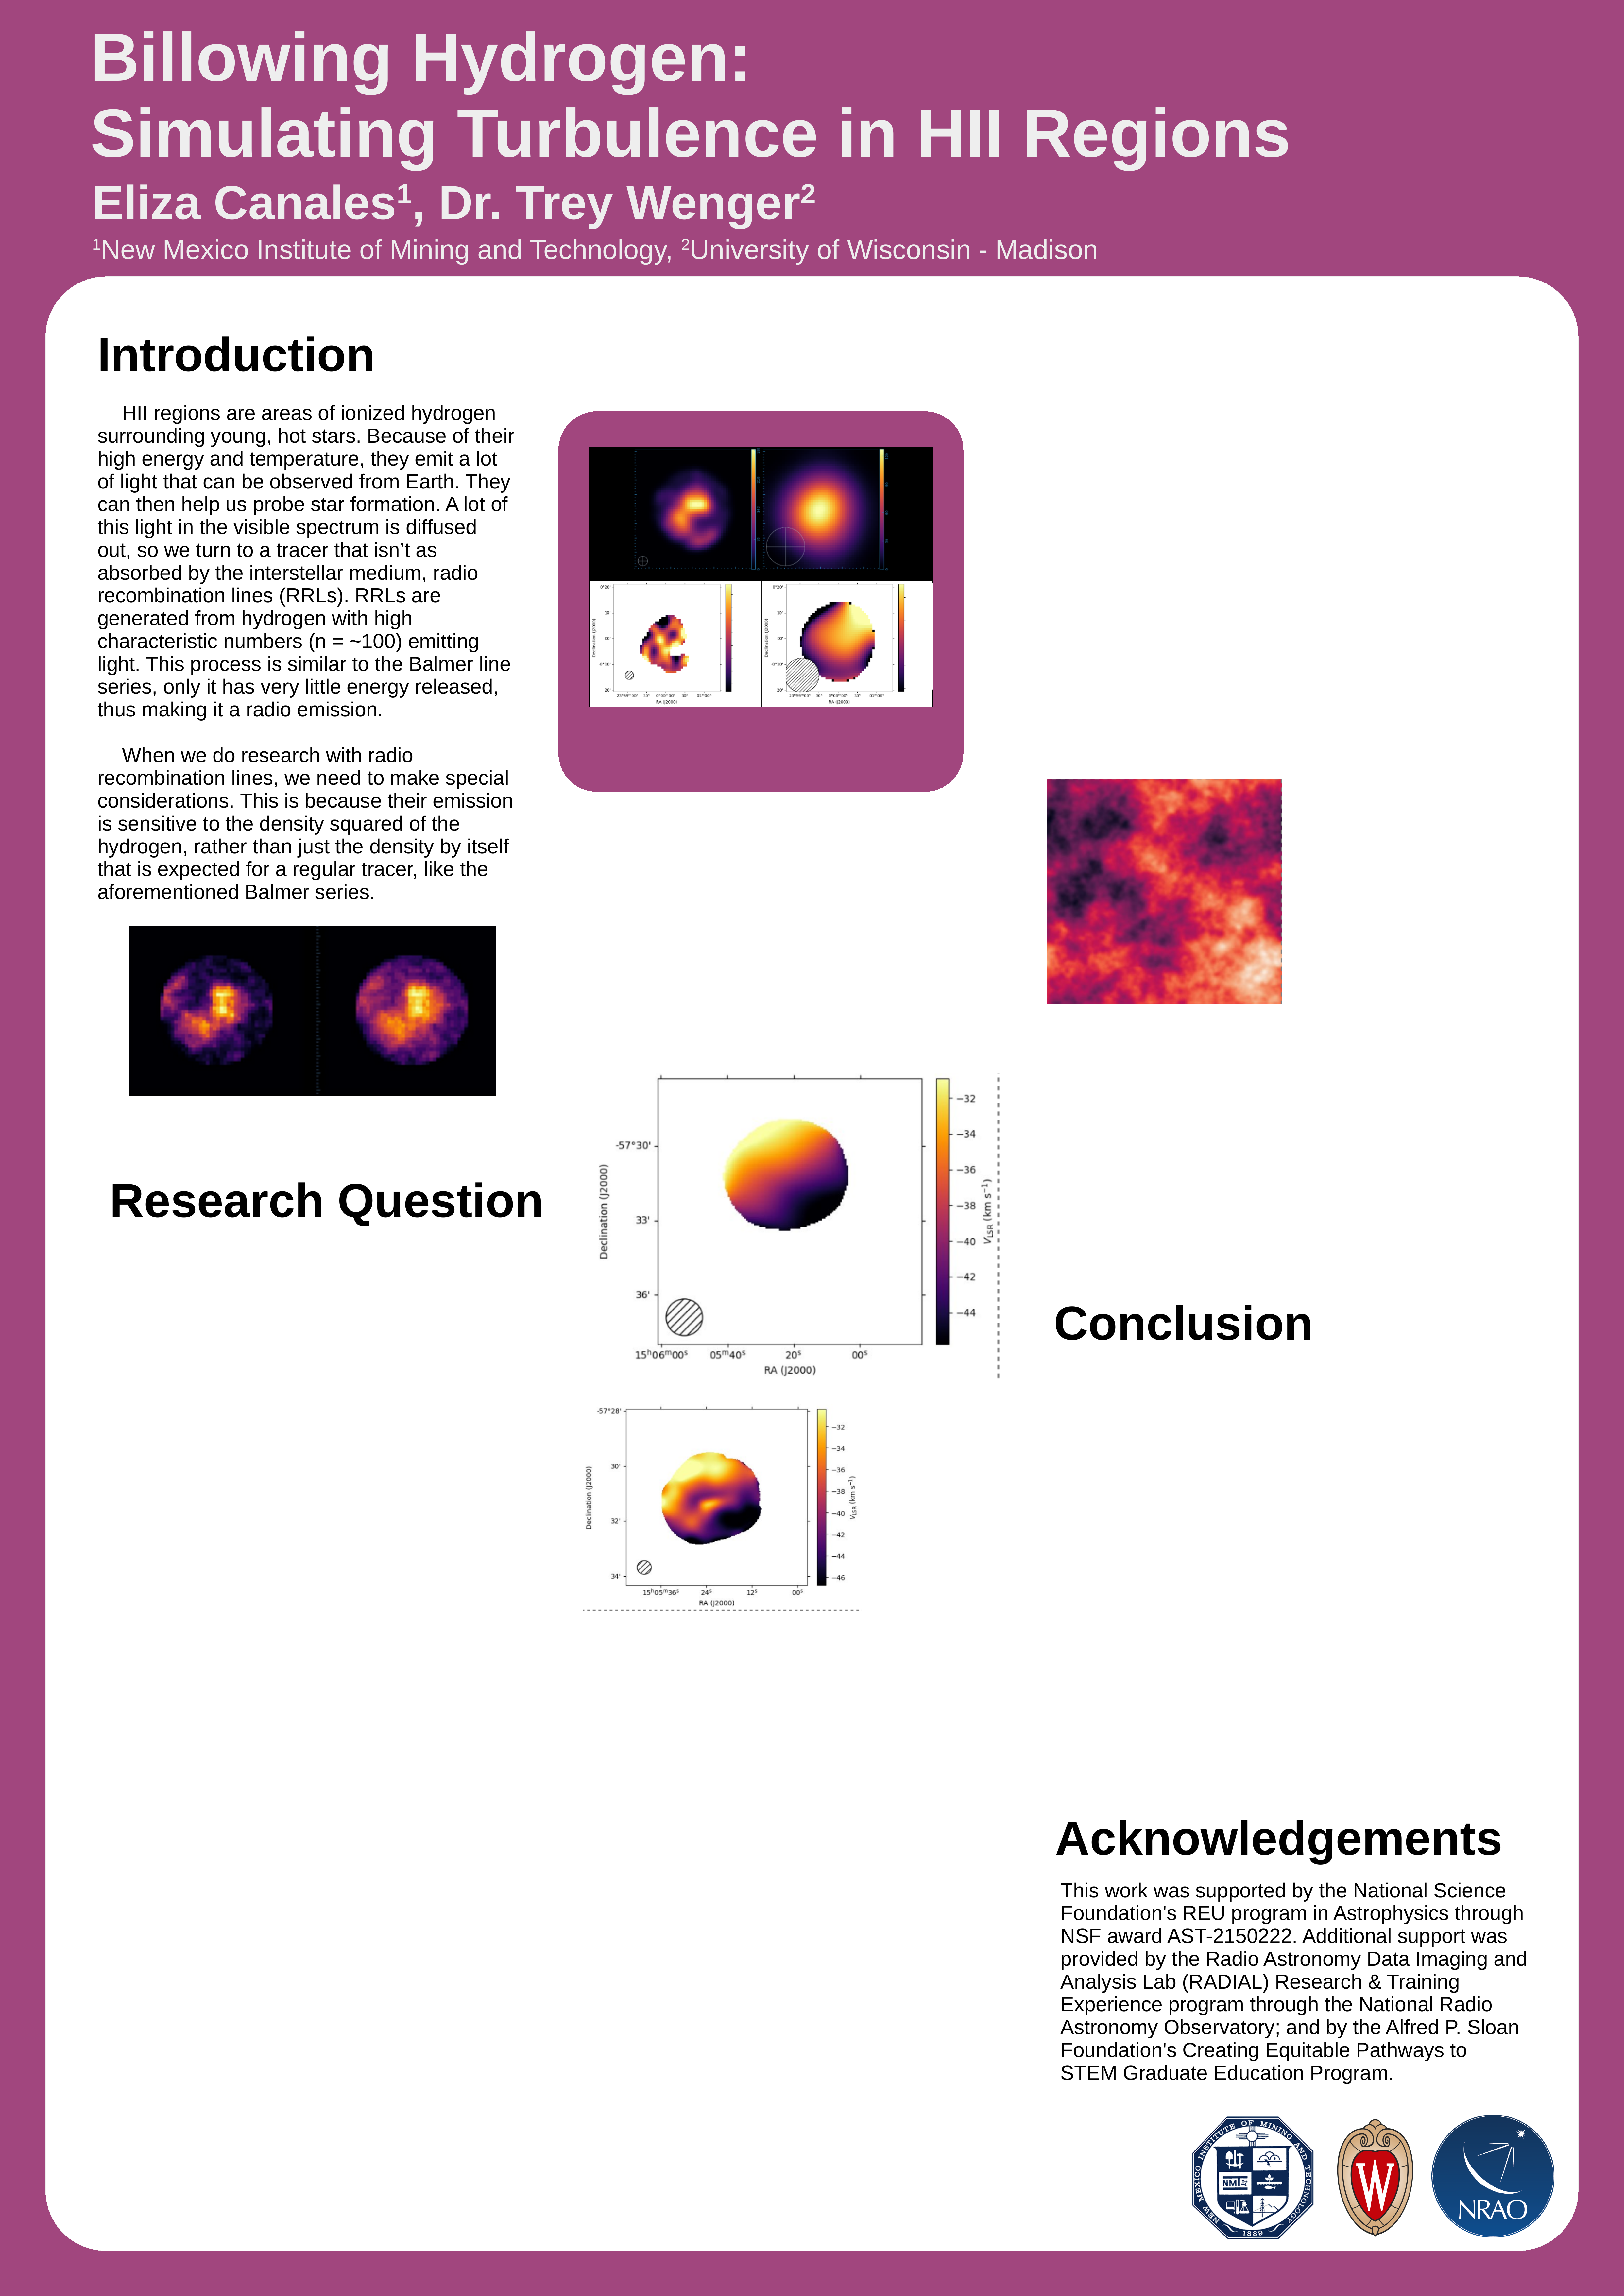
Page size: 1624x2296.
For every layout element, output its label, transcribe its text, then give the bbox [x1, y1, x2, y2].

text_box Conclusion [1049, 1294, 1503, 1368]
text_box A [45, 276, 1579, 2251]
text_box This work was supported by the National Science Foundation's REU program in Astrophysics through NSF award AST-2150222. Additional support was provided by the Radio Astronomy Data Imaging and Analysis Lab (RADIAL) Research & Training Experience program through the National Radio Astronomy Observatory; and by the Alfred P. Sloan Foundation's Creating Equitable Pathways to STEM Graduate Education Program. [1056, 1876, 1534, 2110]
picture [1431, 2115, 1554, 2237]
text_box Billowing Hydrogen: Simulating Turbulence in HII Regions [85, 17, 1325, 174]
picture [1191, 2116, 1314, 2239]
text_box Eliza Canales1, Dr. Trey Wenger2 [87, 174, 1277, 232]
picture [583, 1404, 862, 1611]
picture [1327, 2116, 1419, 2239]
picture [1047, 779, 1282, 1004]
picture [595, 1073, 1000, 1380]
text_box Introduction [93, 326, 547, 400]
text_box HII regions are areas of ionized hydrogen surrounding young, hot stars. Because of their high energy and temperature, they emit a lot of light that can be observed from Earth. They can then help us probe star formation. A lot of this light in the visible spectrum is diffused out, so we turn to a tracer that isn’t as absorbed by the interstellar medium, radio recombination lines (RRLs). RRLs are generated from hydrogen with high characteristic numbers (n = ~100) emitting light. This process is similar to the Balmer line series, only it has very little energy released, thus making it a radio emission. When we do research with radio recombination lines, we need to make special considerations. This is because their emission is sensitive to the density squared of the hydrogen, rather than just the density by itself that is expected for a regular tracer, like the aforementioned Balmer series. [93, 399, 522, 906]
picture [589, 447, 933, 707]
text_box Research Question [105, 1172, 559, 1245]
text_box Acknowledgements [1051, 1809, 1538, 1868]
text_box [0, 0, 1624, 2296]
picture [129, 926, 496, 1096]
text_box 1New Mexico Institute of Mining and Technology, 2University of Wisconsin - Madison [87, 232, 1233, 267]
